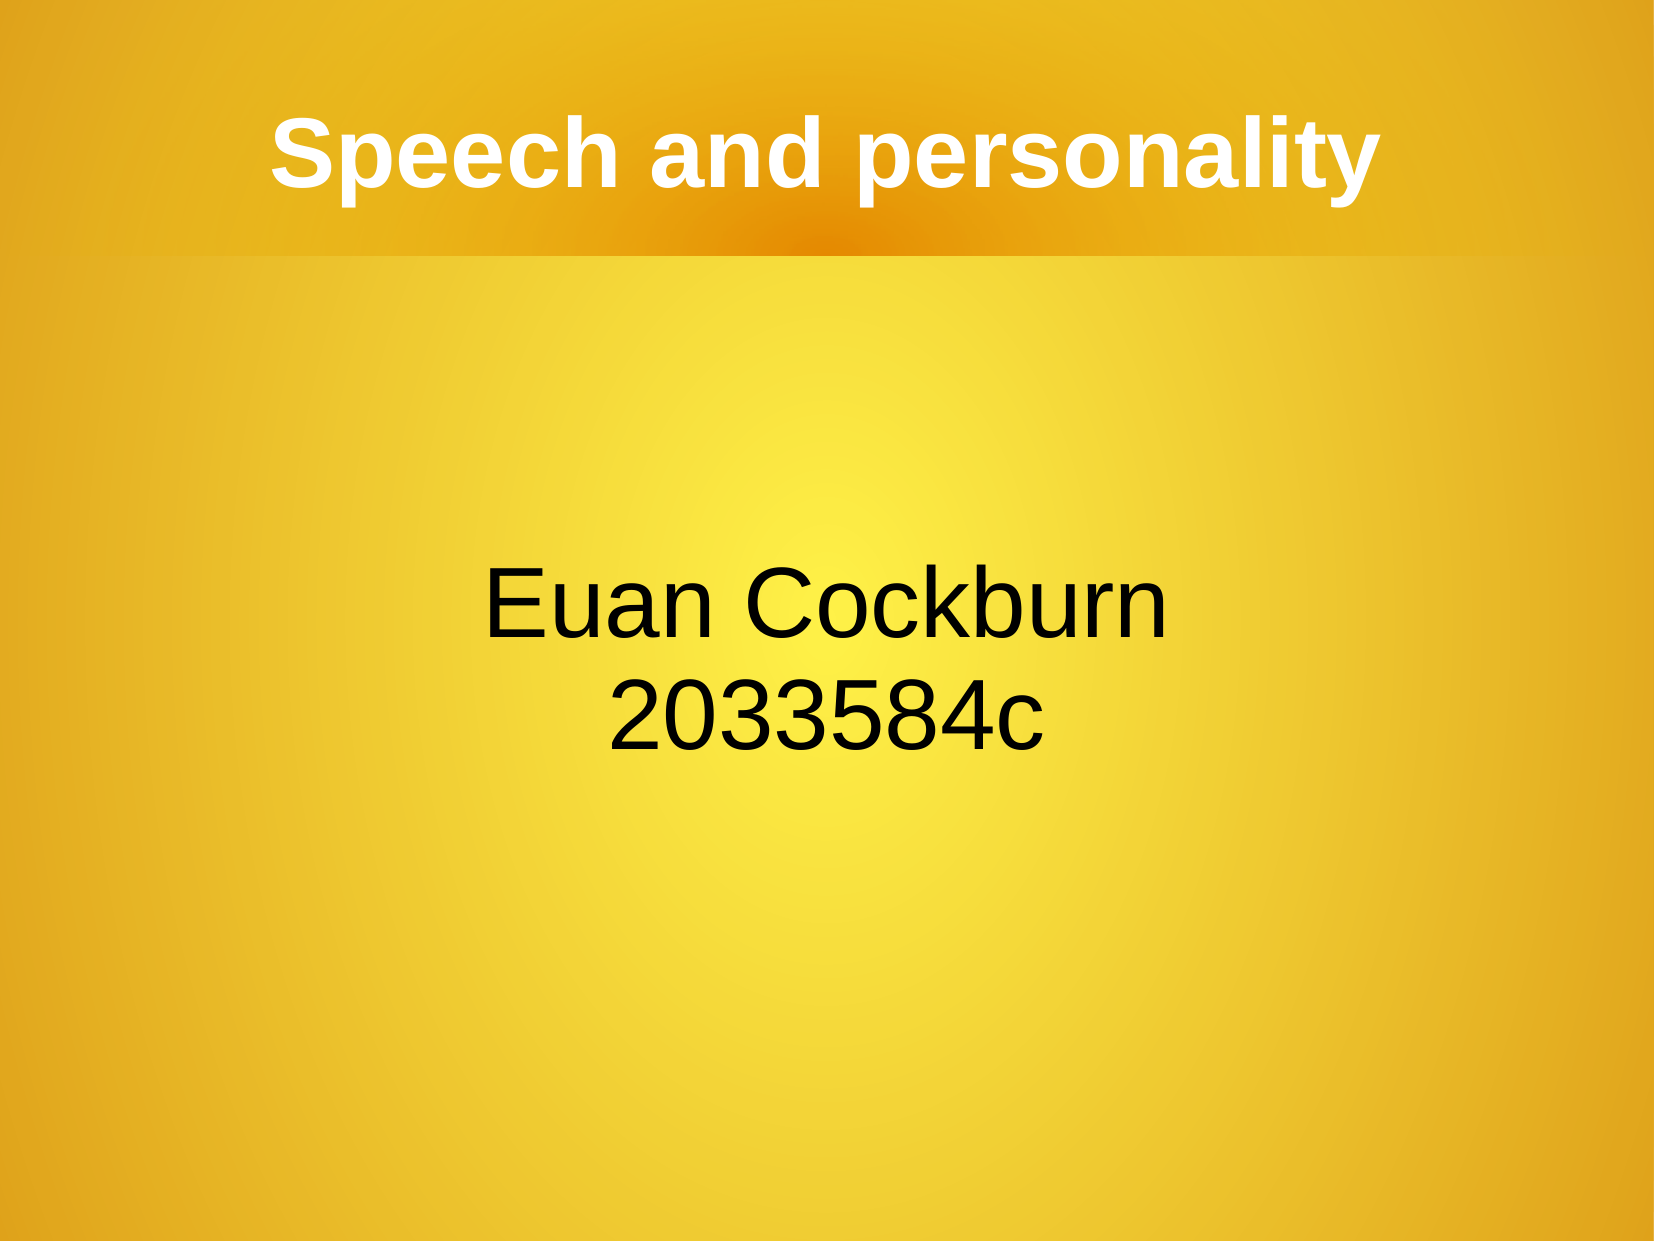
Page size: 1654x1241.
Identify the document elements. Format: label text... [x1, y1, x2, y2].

title Speech and personality [82, 49, 1571, 257]
subtitle Euan Cockburn 2033584c [82, 299, 1571, 1019]
